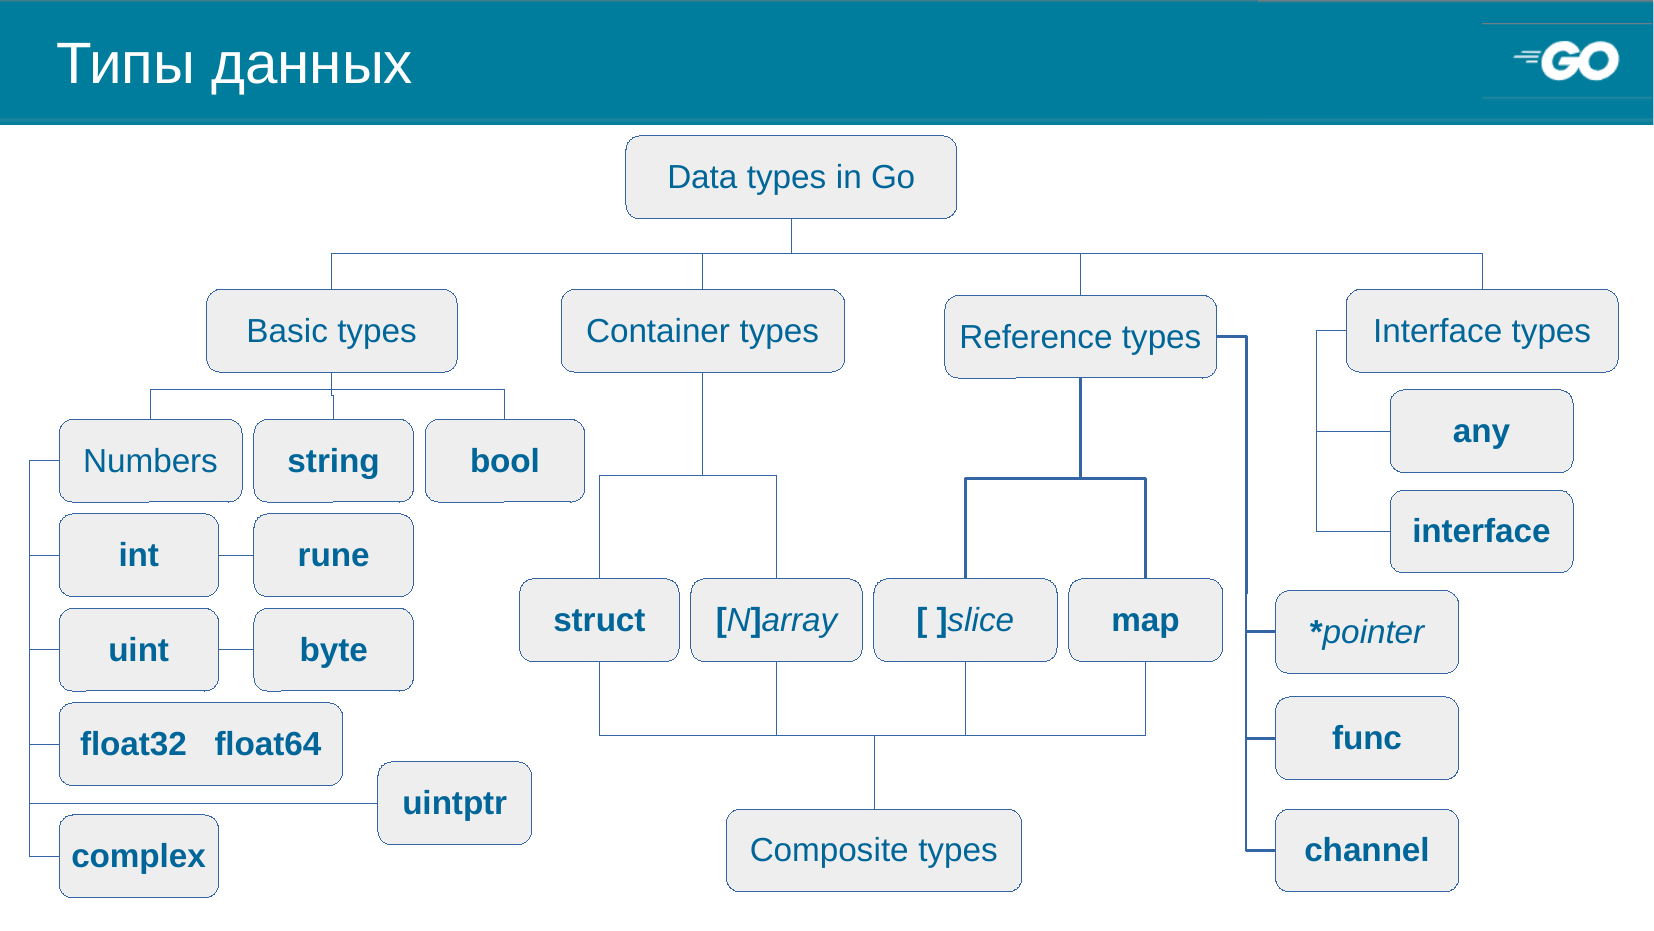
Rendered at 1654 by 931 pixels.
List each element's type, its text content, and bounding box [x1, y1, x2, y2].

text_box complex [59, 814, 219, 898]
text_box func [1275, 696, 1459, 780]
text_box *pointer [1275, 590, 1459, 674]
picture [1542, 41, 1619, 81]
text_box Composite types [726, 809, 1022, 892]
text_box bool [425, 419, 585, 503]
text_box Data types in Go [625, 135, 957, 219]
text_box any [1390, 389, 1574, 473]
text_box rune [253, 513, 414, 597]
text_box Reference types [944, 295, 1217, 379]
text_box string [253, 419, 414, 503]
text_box int [59, 513, 219, 597]
text_box struct [519, 578, 680, 662]
text_box map [1068, 578, 1223, 662]
text_box interface [1390, 490, 1574, 573]
text_box byte [253, 608, 414, 692]
text_box Basic types [206, 289, 458, 373]
text_box [ ]slice [873, 578, 1058, 662]
text_box uint [59, 608, 219, 692]
text_box Container types [561, 289, 845, 373]
text_box uintptr [377, 761, 532, 845]
text_box Типы данных [41, 23, 1495, 104]
text_box [N]array [690, 578, 863, 662]
text_box channel [1275, 809, 1459, 892]
text_box float32 float64 [59, 702, 343, 786]
text_box Numbers [59, 419, 243, 503]
text_box Interface types [1346, 289, 1619, 373]
